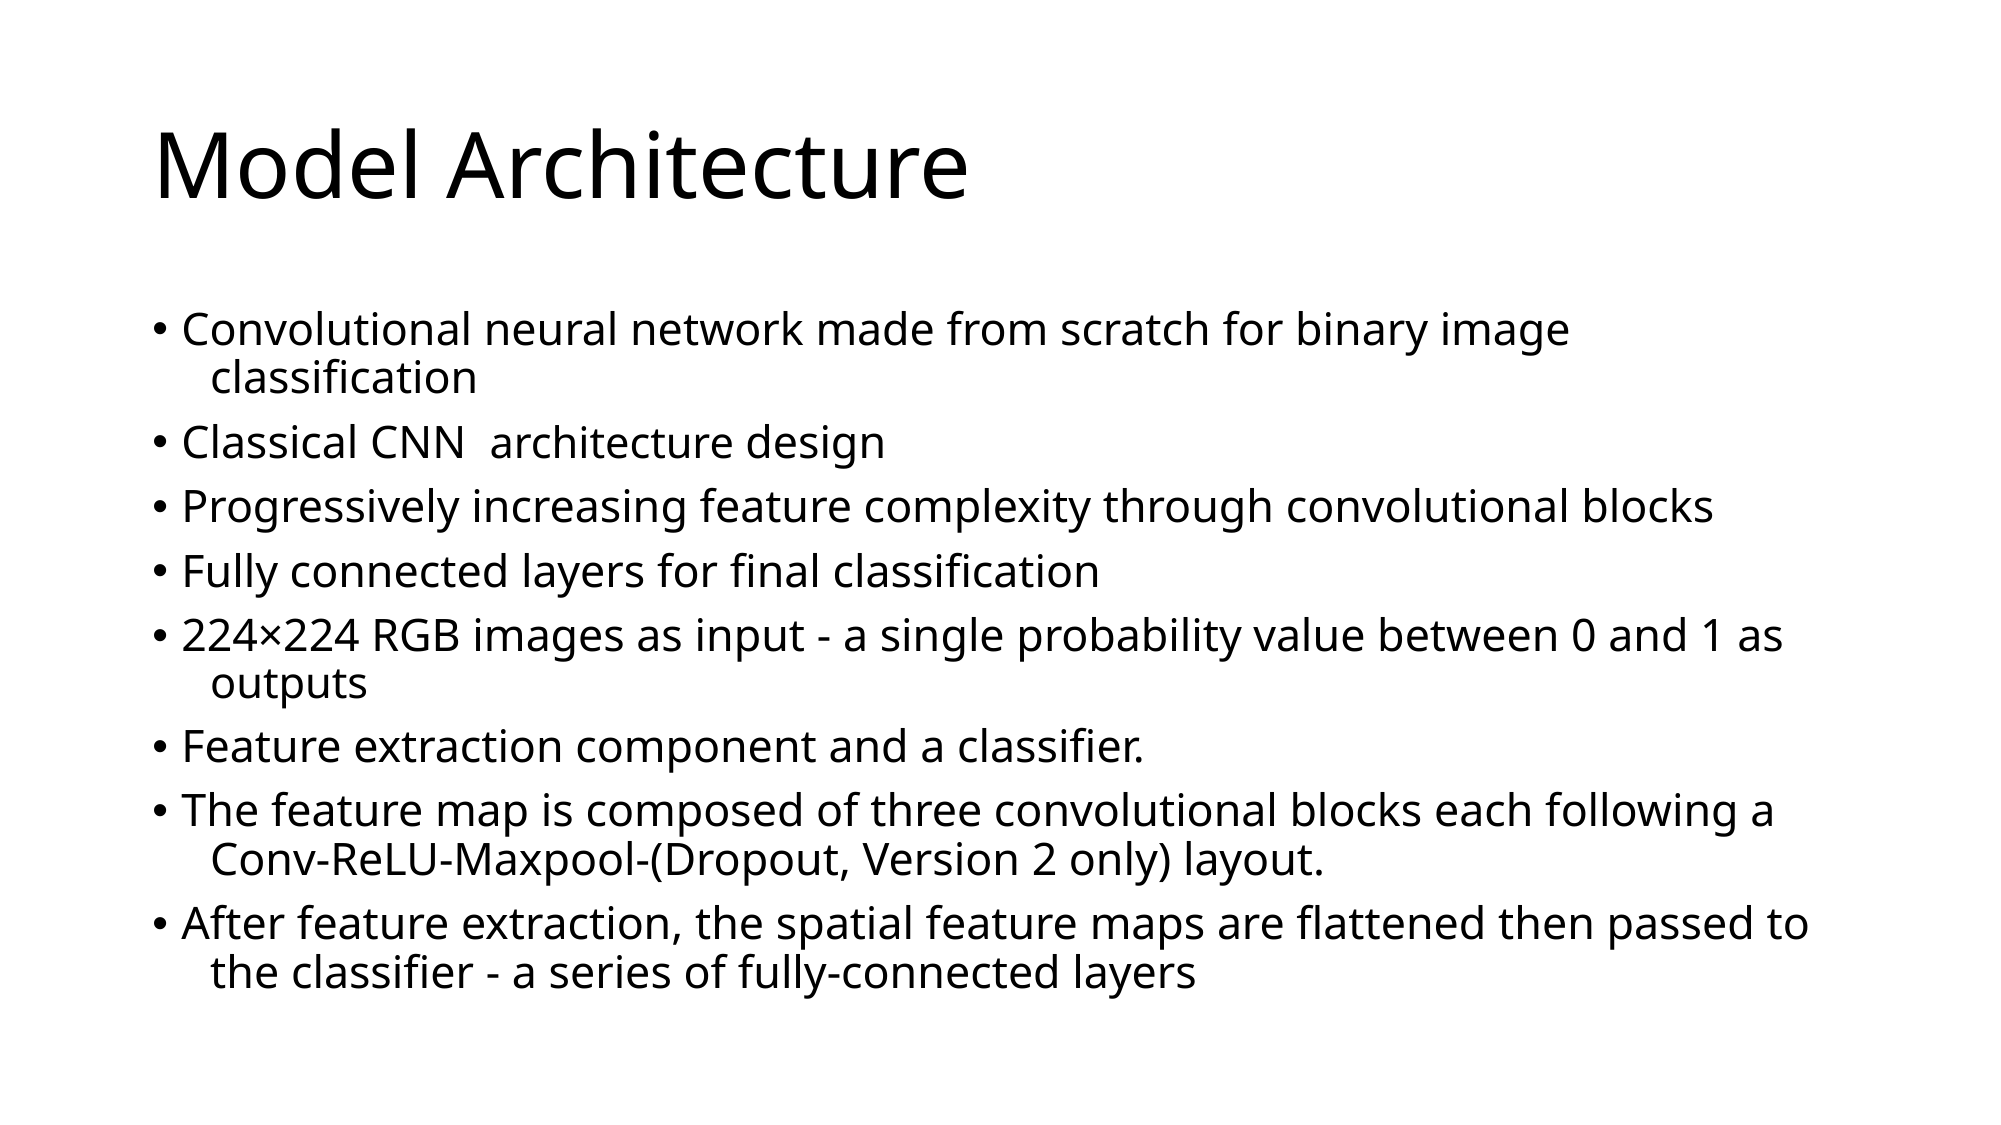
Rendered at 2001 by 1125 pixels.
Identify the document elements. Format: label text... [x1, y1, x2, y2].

title Model Architecture [137, 59, 1863, 278]
list Convolutional neural network made from scratch for binary image classification Classical CNN architecture design Progressively increasing feature complexity through convolutional blocks Fully connected layers for final classification 224×224 RGB images as input - a single probability value between 0 and 1 as outputs Feature extraction component and a classifier. The feature map is composed of three convolutional blocks each following a Conv-ReLU-Maxpool-(Dropout, Version 2 only) layout. After feature extraction, the spatial feature maps are flattened then passed to the classifier - a series of fully-connected layers [137, 299, 1863, 1014]
